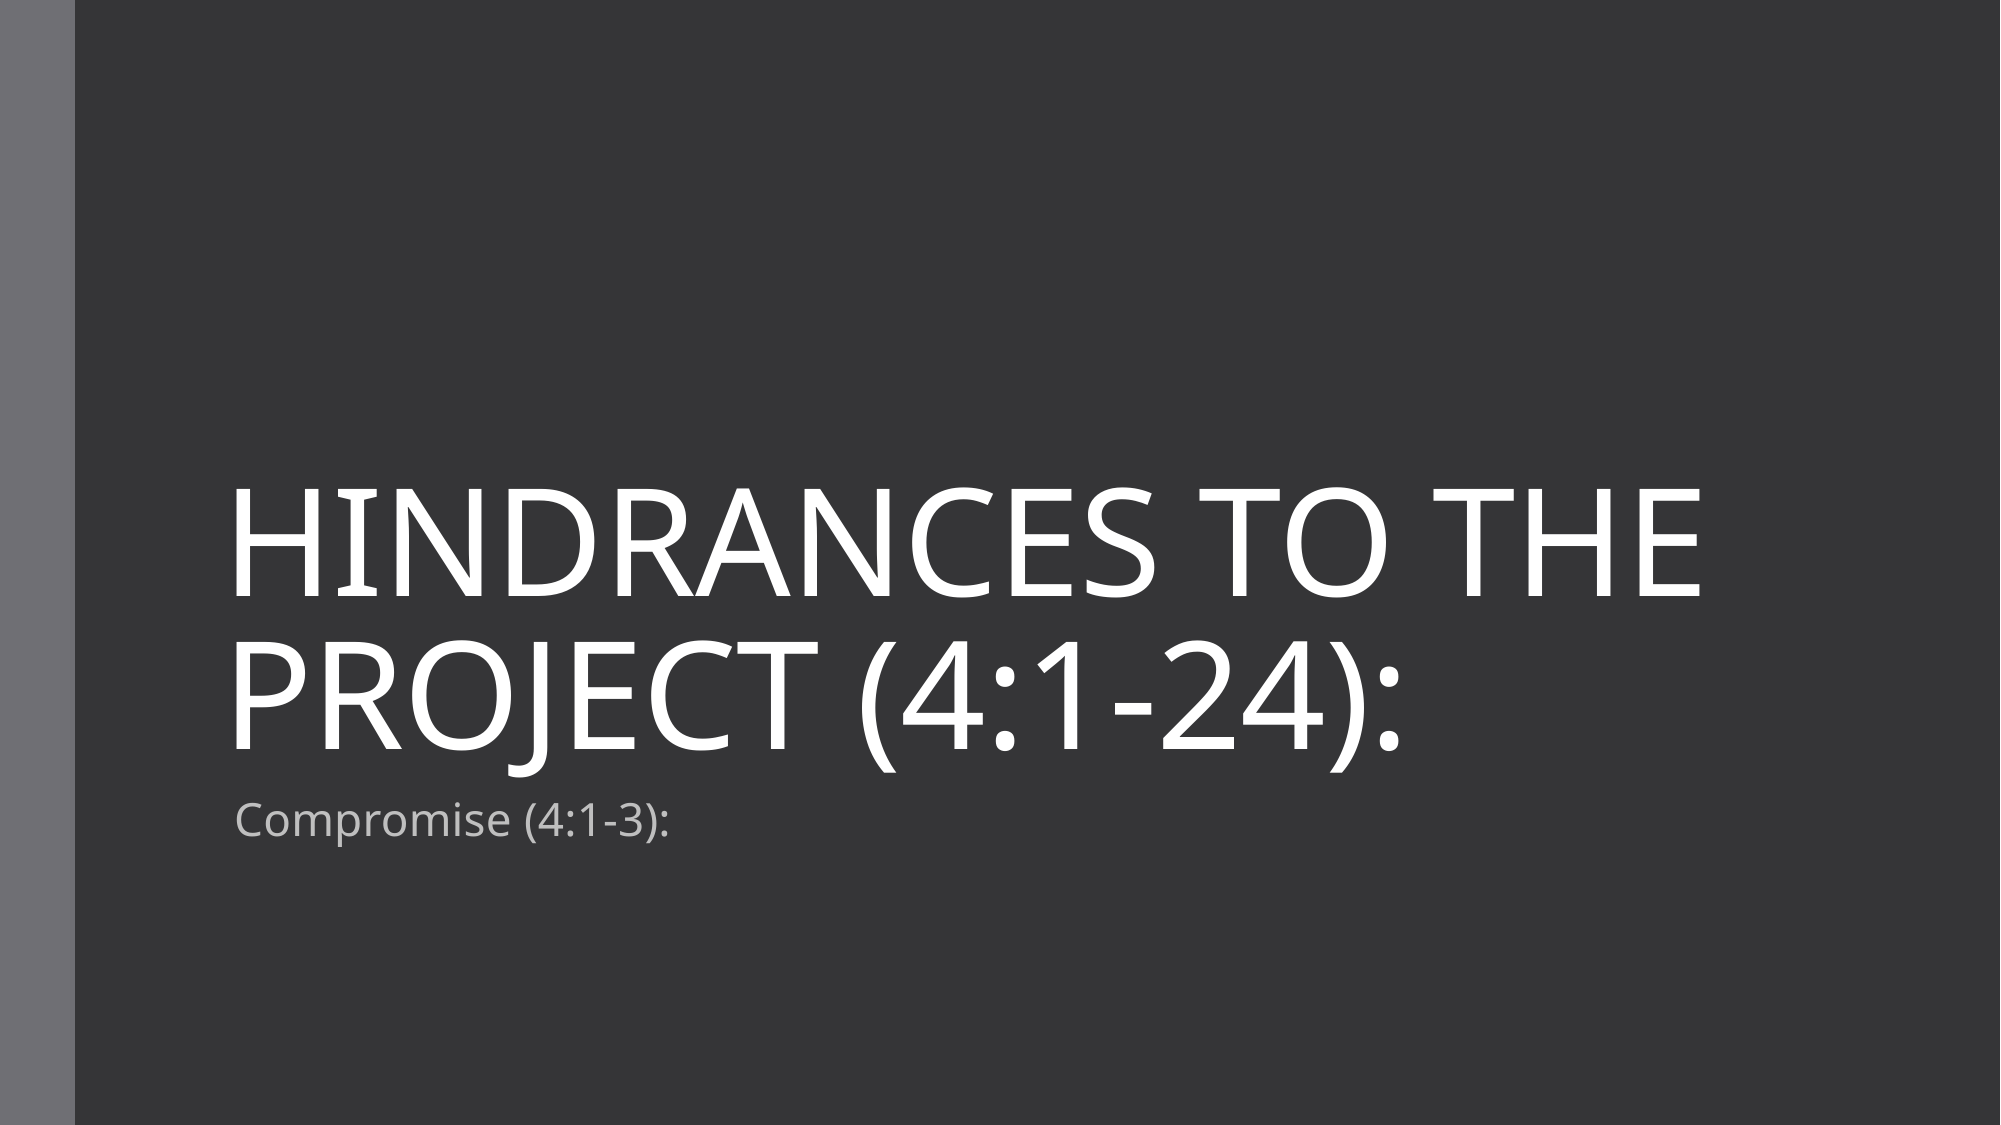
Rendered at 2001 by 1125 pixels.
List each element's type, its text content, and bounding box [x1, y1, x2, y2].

subtitle Compromise (4:1-3): [206, 787, 1752, 1066]
title HINDRANCES TO THE PROJECT (4:1-24): [206, 124, 1752, 787]
